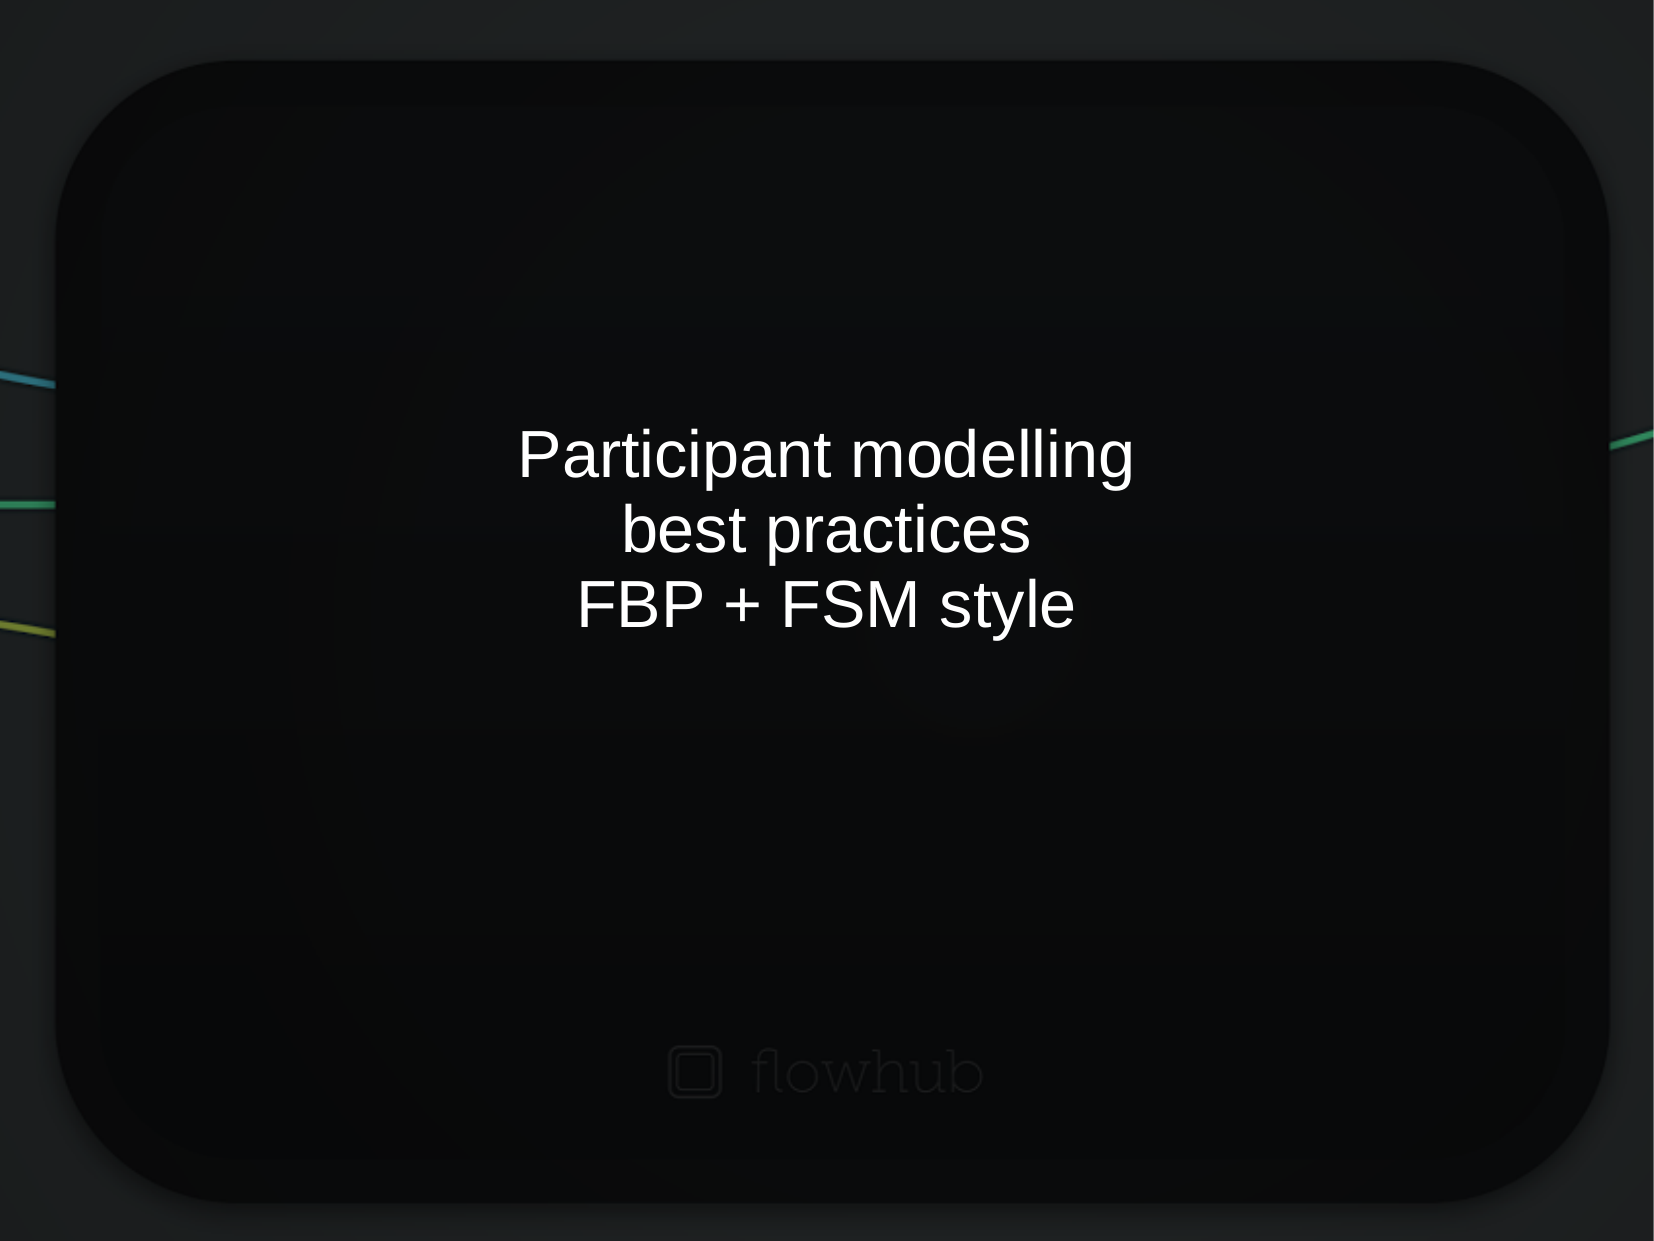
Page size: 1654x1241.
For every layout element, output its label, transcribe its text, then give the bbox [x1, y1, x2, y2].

subtitle Participant modelling best practices FBP + FSM style [82, 49, 1571, 1010]
picture [0, 0, 1654, 1241]
